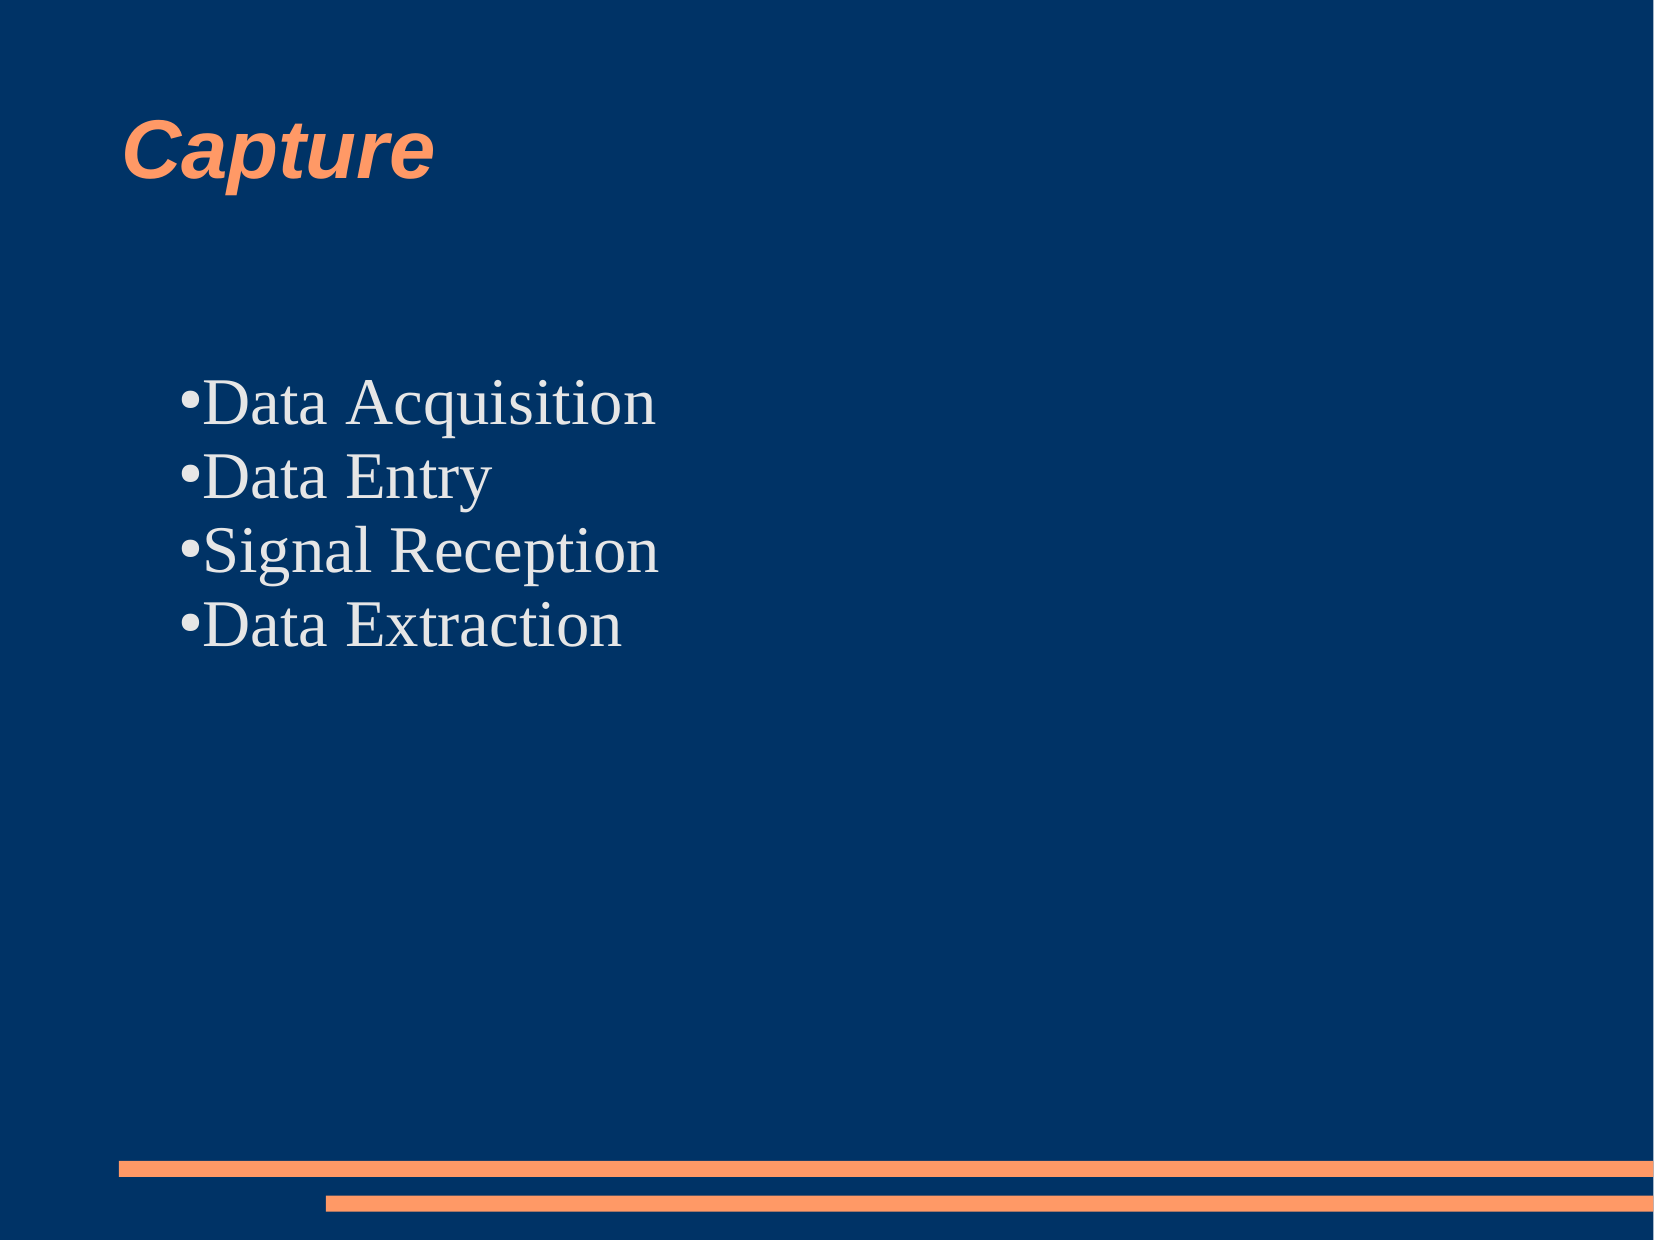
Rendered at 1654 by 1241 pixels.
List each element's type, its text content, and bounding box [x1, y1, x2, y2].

list Data Acquisition Data Entry Signal Reception Data Extraction [178, 364, 1570, 1147]
title Capture [121, 46, 1534, 254]
